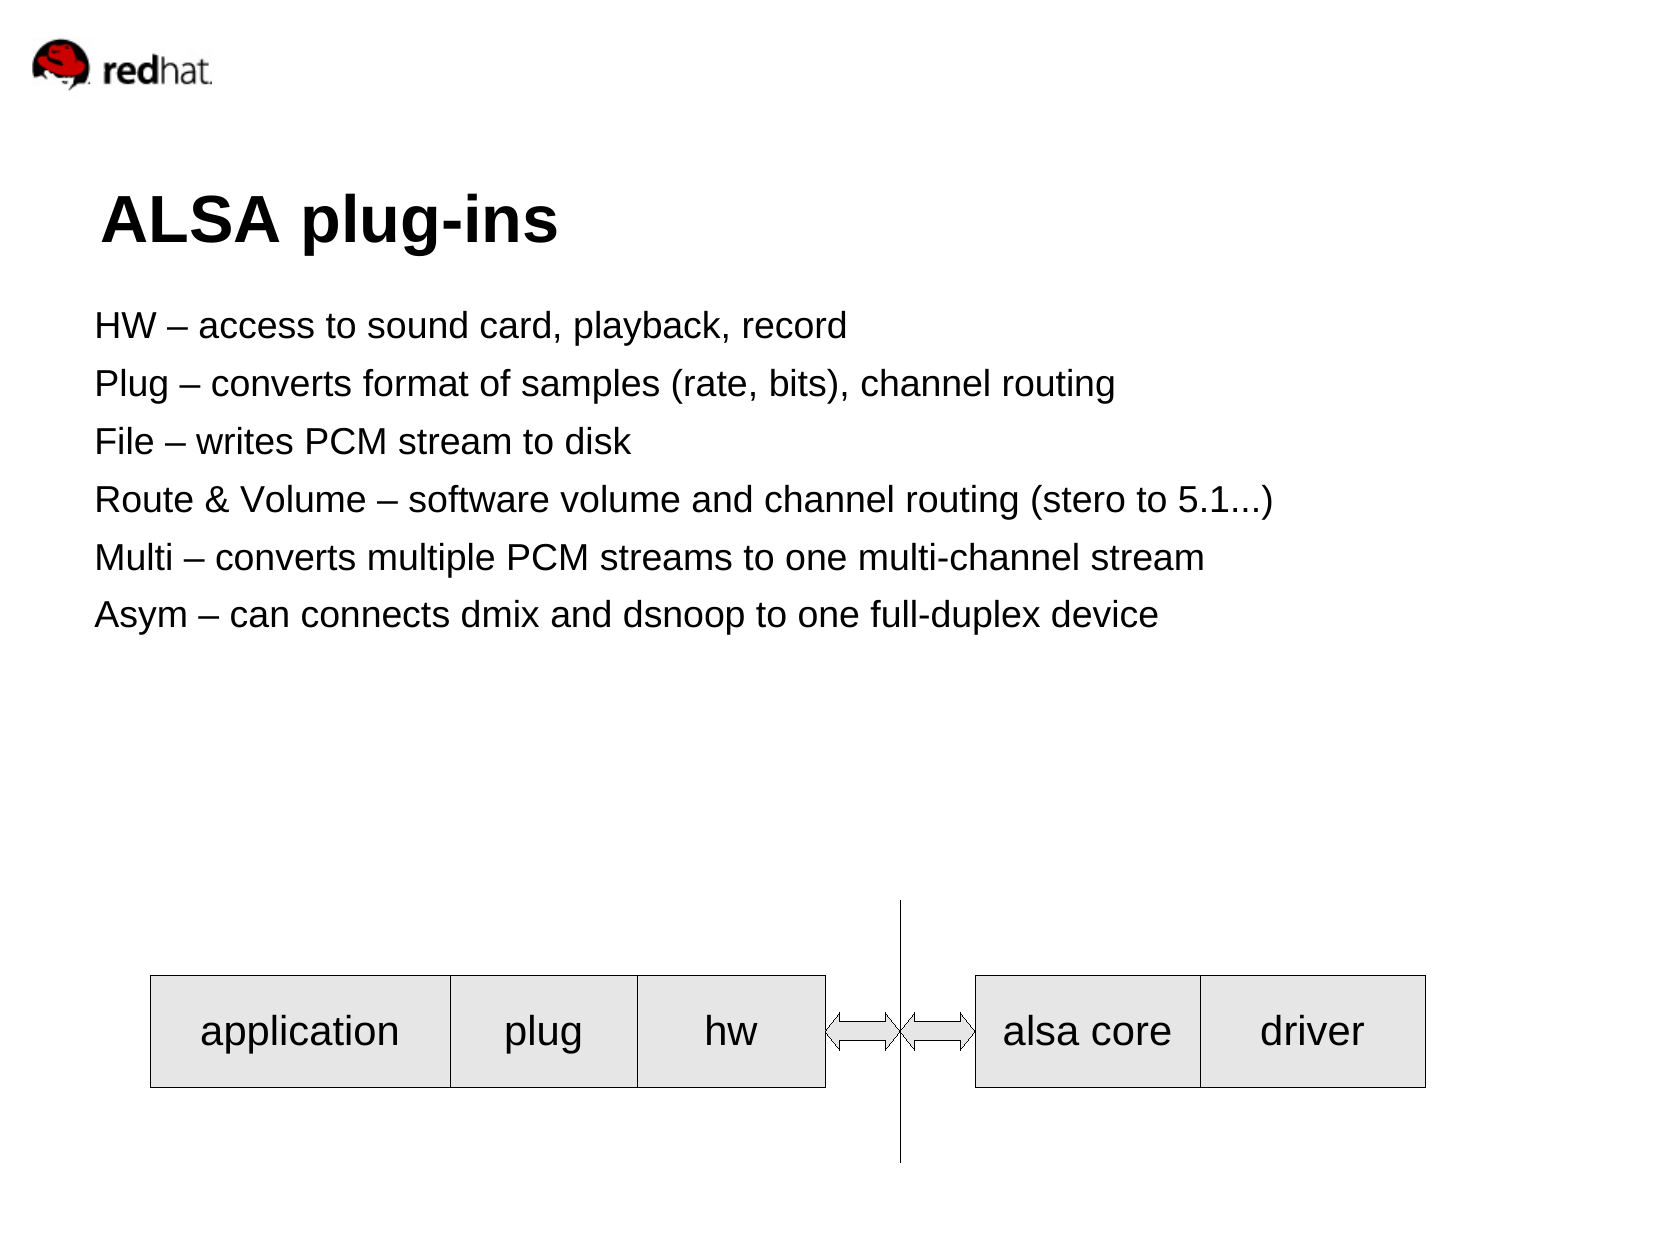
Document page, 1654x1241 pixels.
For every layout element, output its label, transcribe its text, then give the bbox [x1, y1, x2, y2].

text_box [825, 1012, 976, 1051]
title ALSA plug-ins [100, 164, 1506, 275]
picture [31, 37, 212, 98]
text_box alsa core [975, 975, 1200, 1088]
text_box driver [1200, 975, 1426, 1088]
text_box plug [451, 975, 638, 1088]
text_box application [150, 975, 451, 1088]
text_box hw [638, 975, 826, 1088]
list HW – access to sound card, playback, record Plug – converts format of samples (rate, bits), channel routing File – writes PCM stream to disk Route & Volume – software volume and channel routing (stero to 5.1...) Multi – converts multiple PCM streams to one multi-channel stream Asym – can connects dmix and dsnoop to one full-duplex device [94, 304, 1500, 1174]
